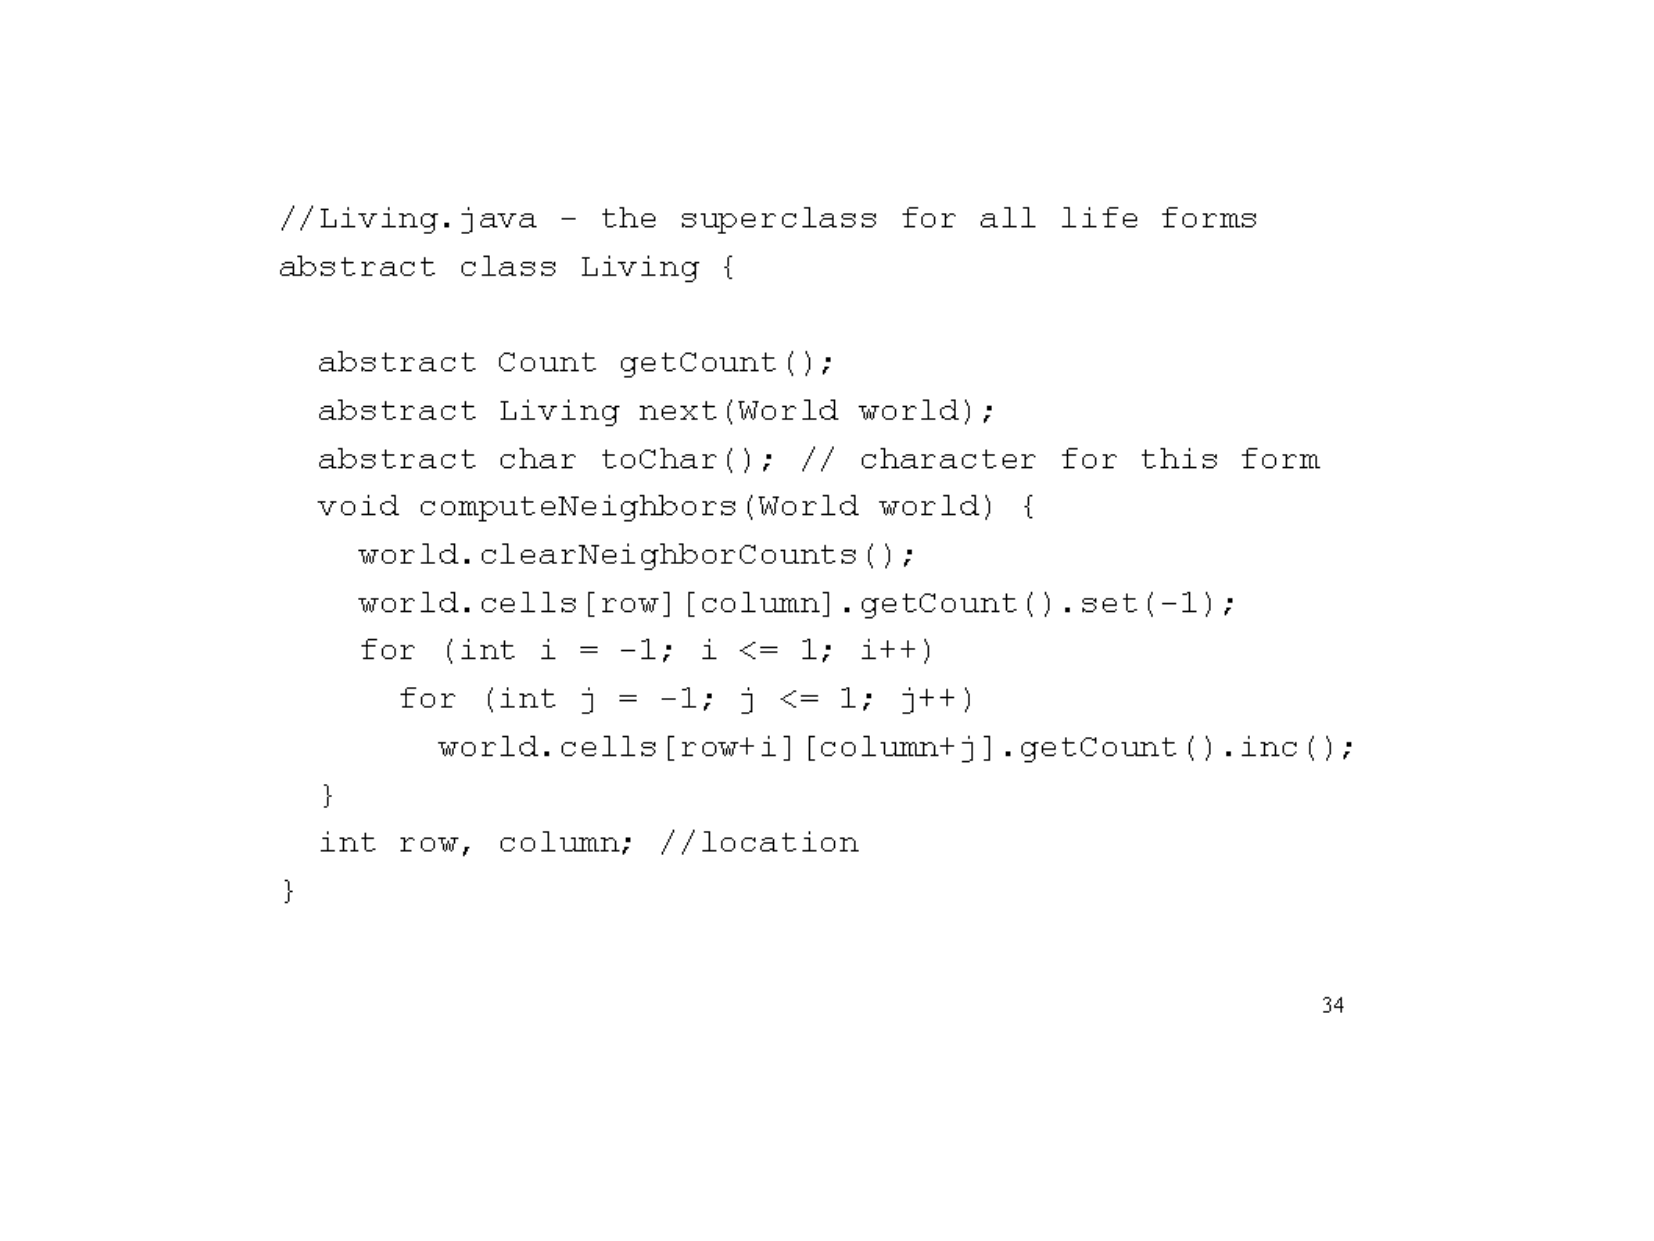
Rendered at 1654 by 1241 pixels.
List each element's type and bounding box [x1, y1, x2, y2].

picture [246, 162, 1447, 1063]
